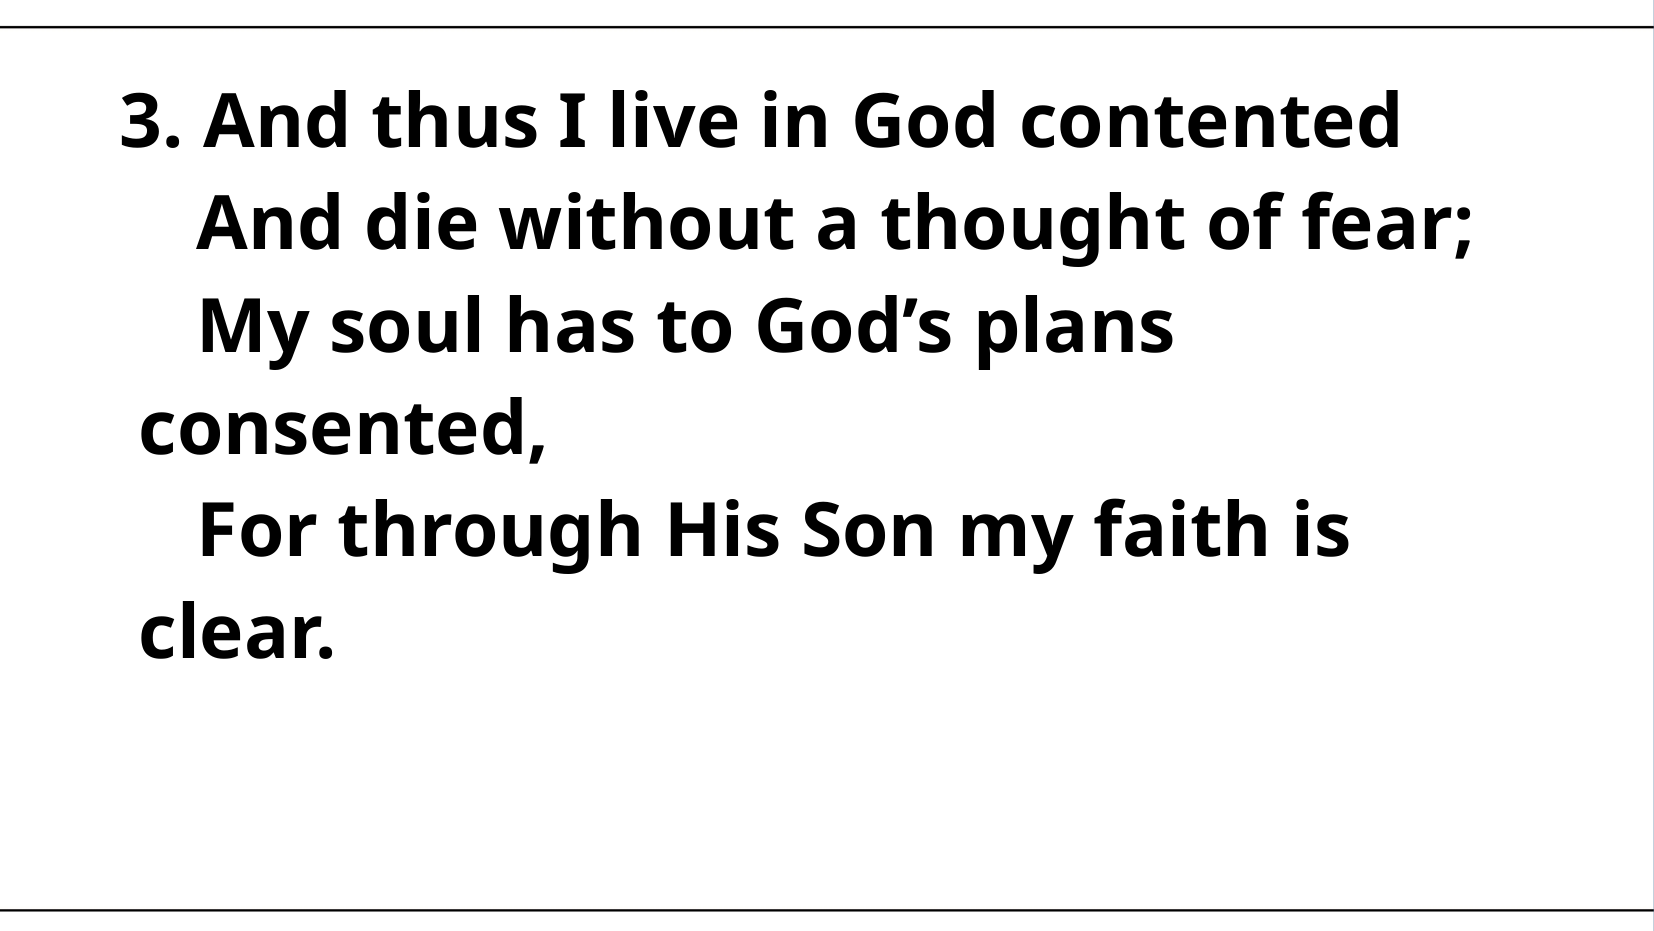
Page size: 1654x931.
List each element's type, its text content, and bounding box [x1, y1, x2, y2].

text_box 3. And thus I live in God contented And die without a thought of fear; My soul has to God’s plans consented, For through His Son my faith is clear. [105, 60, 1576, 475]
picture [0, 0, 1654, 931]
